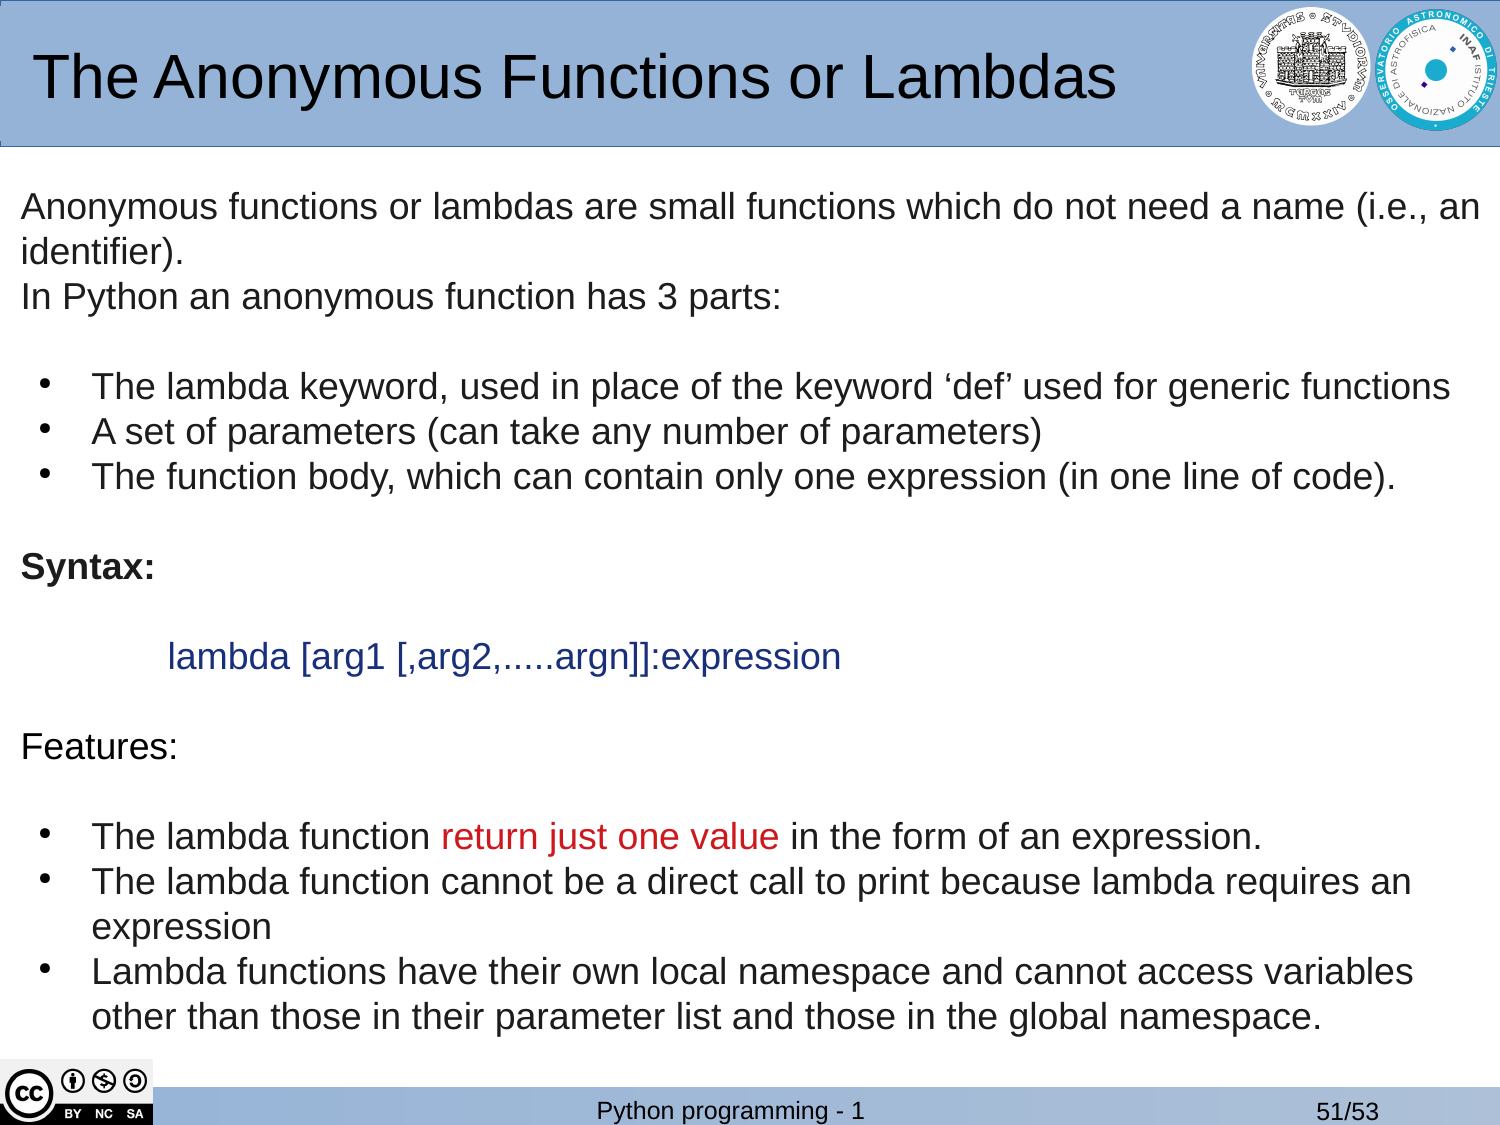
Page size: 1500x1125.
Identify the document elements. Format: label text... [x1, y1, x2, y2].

list Anonymous functions or lambdas are small functions which do not need a name (i.e., an identifier). In Python an anonymous function has 3 parts: The lambda keyword, used in place of the keyword ‘def’ used for generic functions A set of parameters (can take any number of parameters) The function body, which can contain only one expression (in one line of code). Syntax: lambda [arg1 [,arg2,.....argn]]:expression Features: The lambda function return just one value in the form of an expression. The lambda function cannot be a direct call to print because lambda requires an expression Lambda functions have their own local namespace and cannot access variables other than those in their parameter list and those in the global namespace. [5, 174, 1500, 1111]
picture [1252, 0, 1500, 156]
picture [0, 1059, 153, 1125]
text_box The Anonymous Functions or Lambdas [0, 5, 1243, 141]
